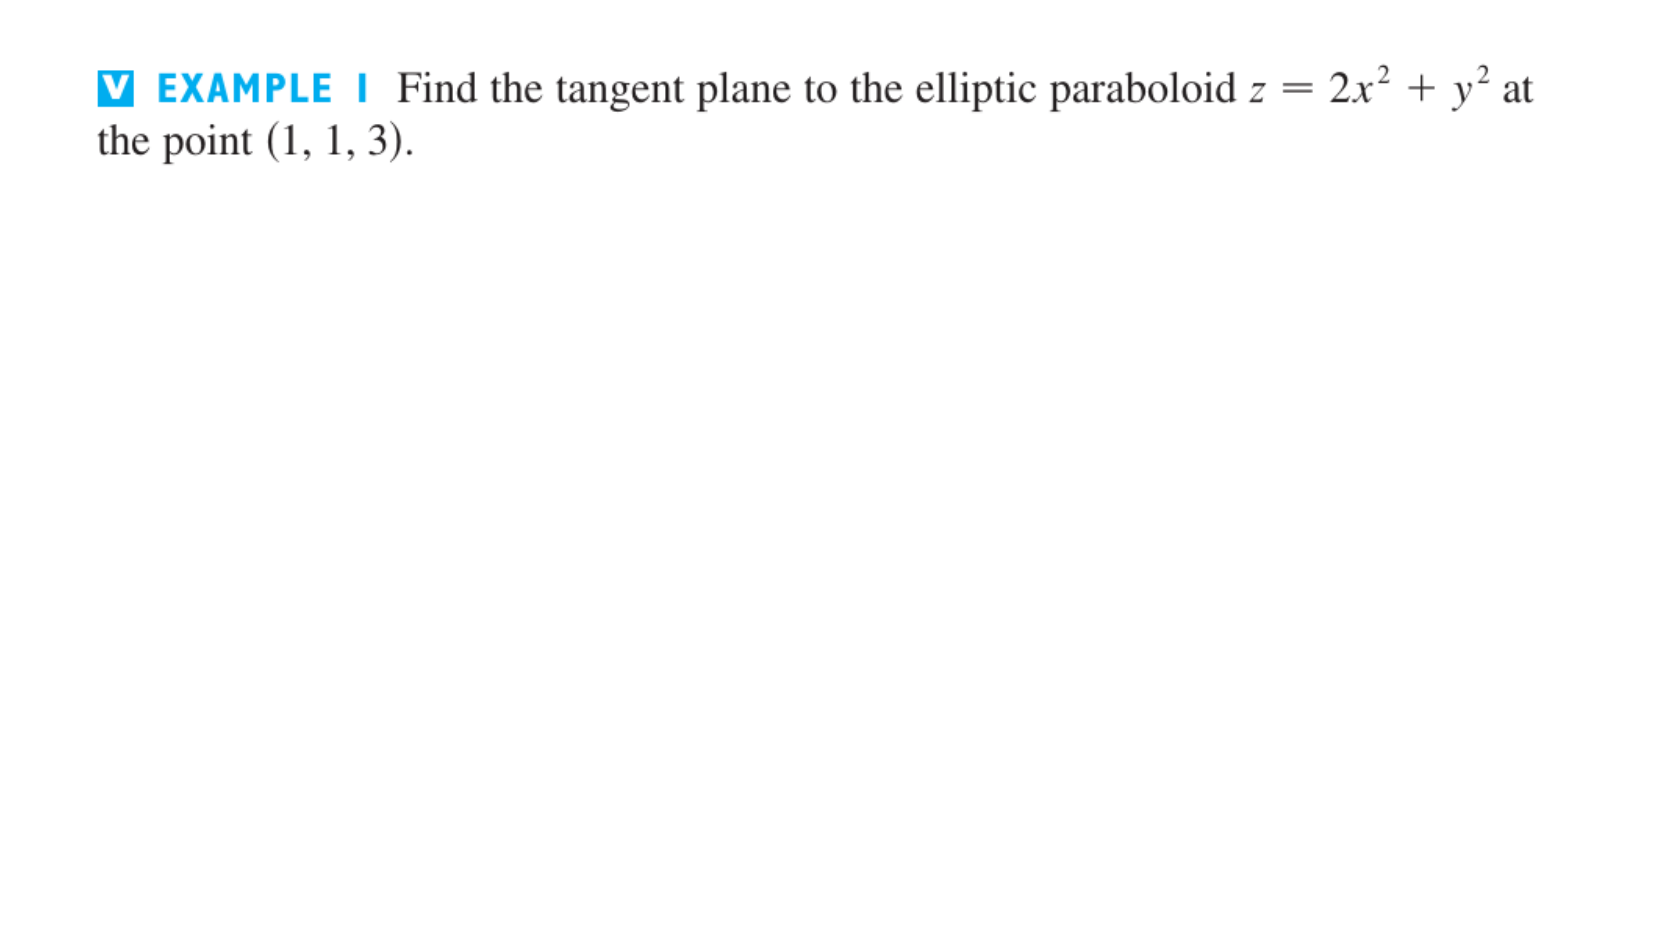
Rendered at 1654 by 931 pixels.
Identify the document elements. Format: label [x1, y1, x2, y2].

picture [84, 58, 1560, 169]
